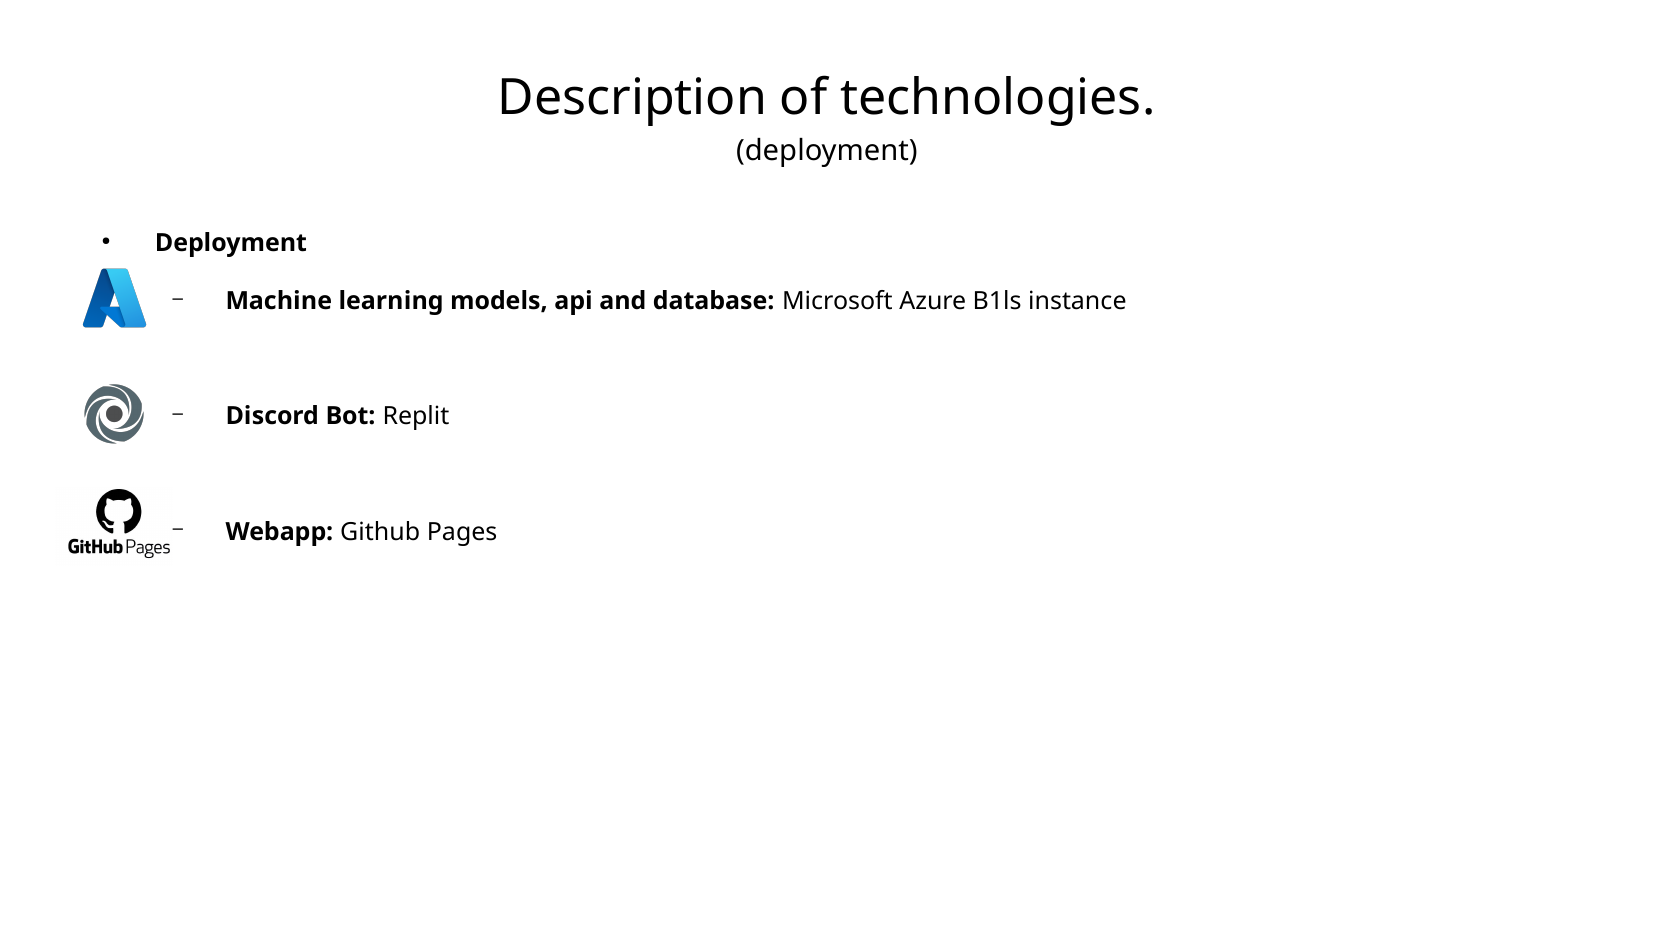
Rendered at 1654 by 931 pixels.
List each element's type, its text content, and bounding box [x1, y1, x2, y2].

picture [76, 376, 152, 452]
title Description of technologies. (deployment) [82, 37, 1571, 193]
picture [80, 264, 149, 332]
picture [55, 487, 173, 566]
list Deployment Machine learning models, api and database: Microsoft Azure B1ls instance Discord Bot: Replit Webapp: Github Pages [83, 225, 1573, 863]
